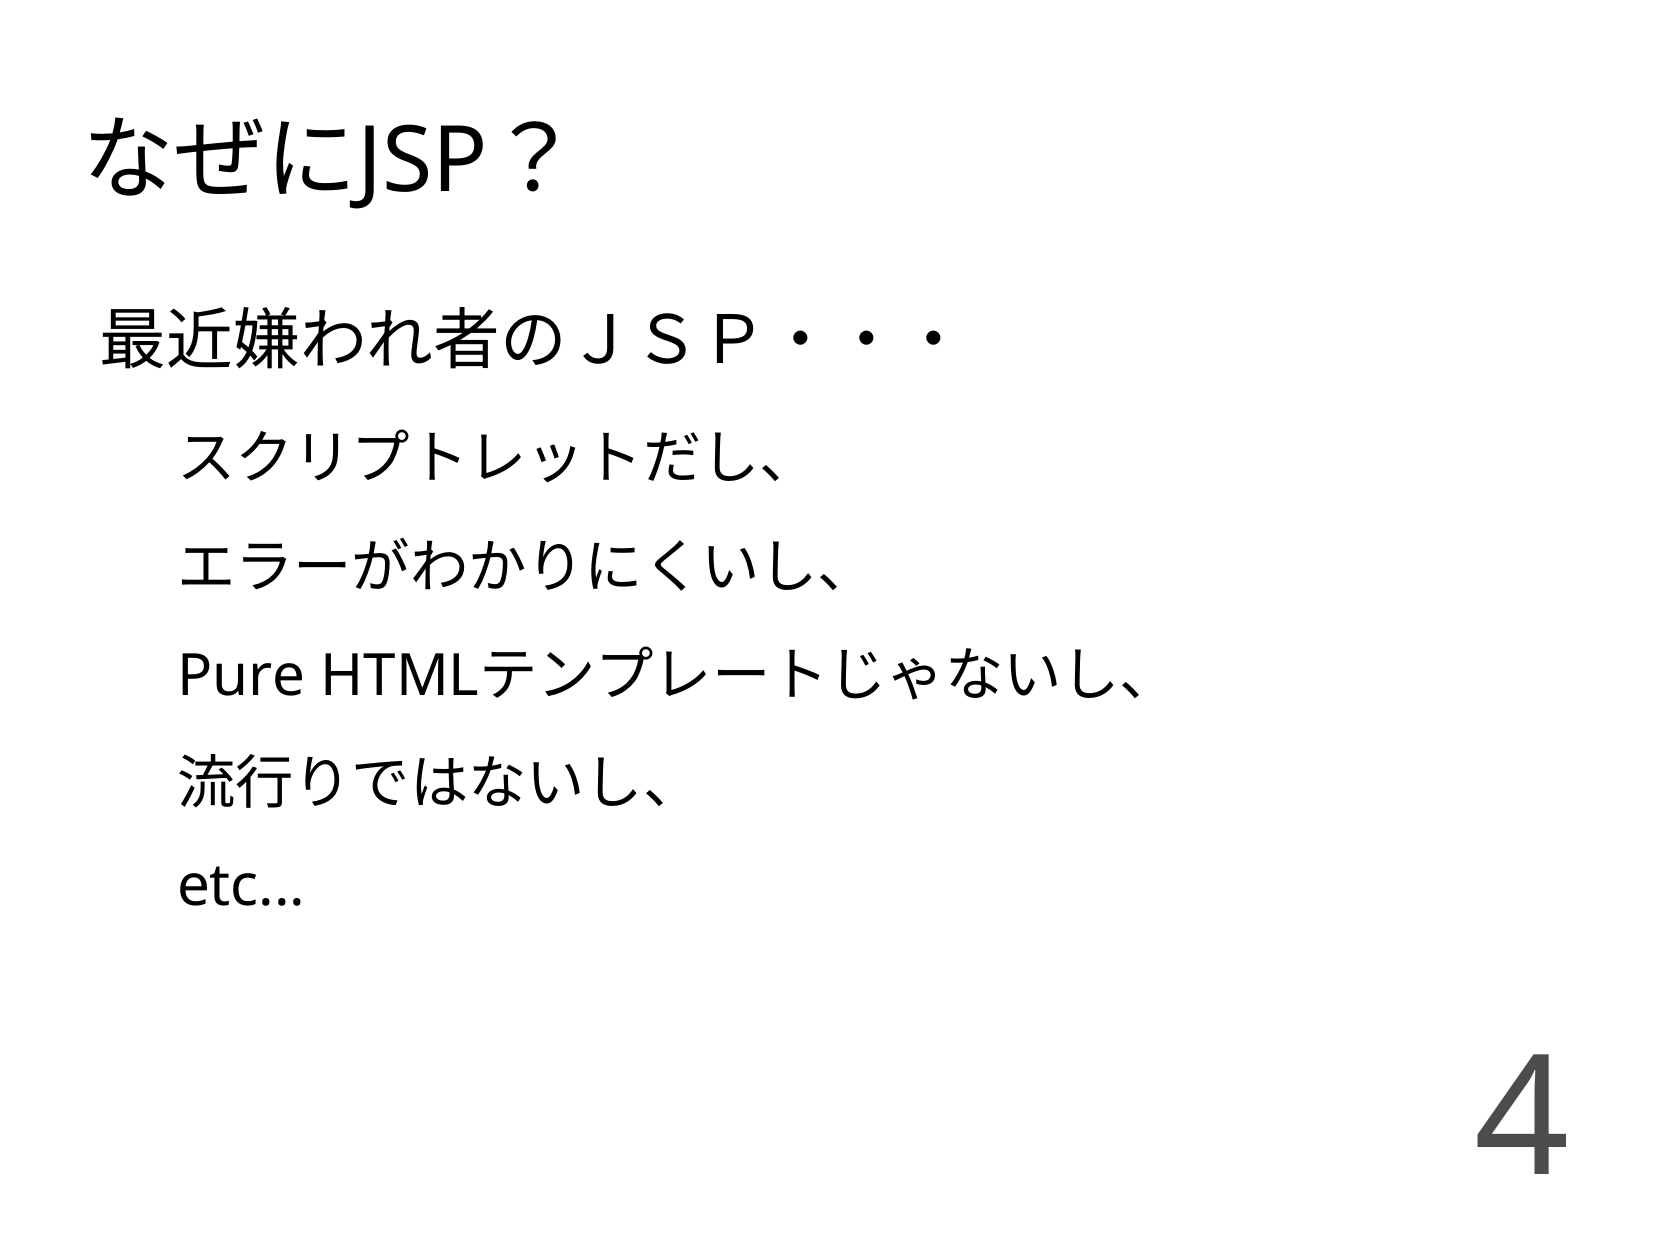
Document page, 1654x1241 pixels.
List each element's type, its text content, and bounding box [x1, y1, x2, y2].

list 最近嫌われ者のＪＳＰ・・・ スクリプトレットだし、 エラーがわかりにくいし、 Pure HTMLテンプレートじゃないし、 流行りではないし、 etc... [82, 290, 1571, 1094]
title なぜにJSP？ [82, 48, 1571, 258]
